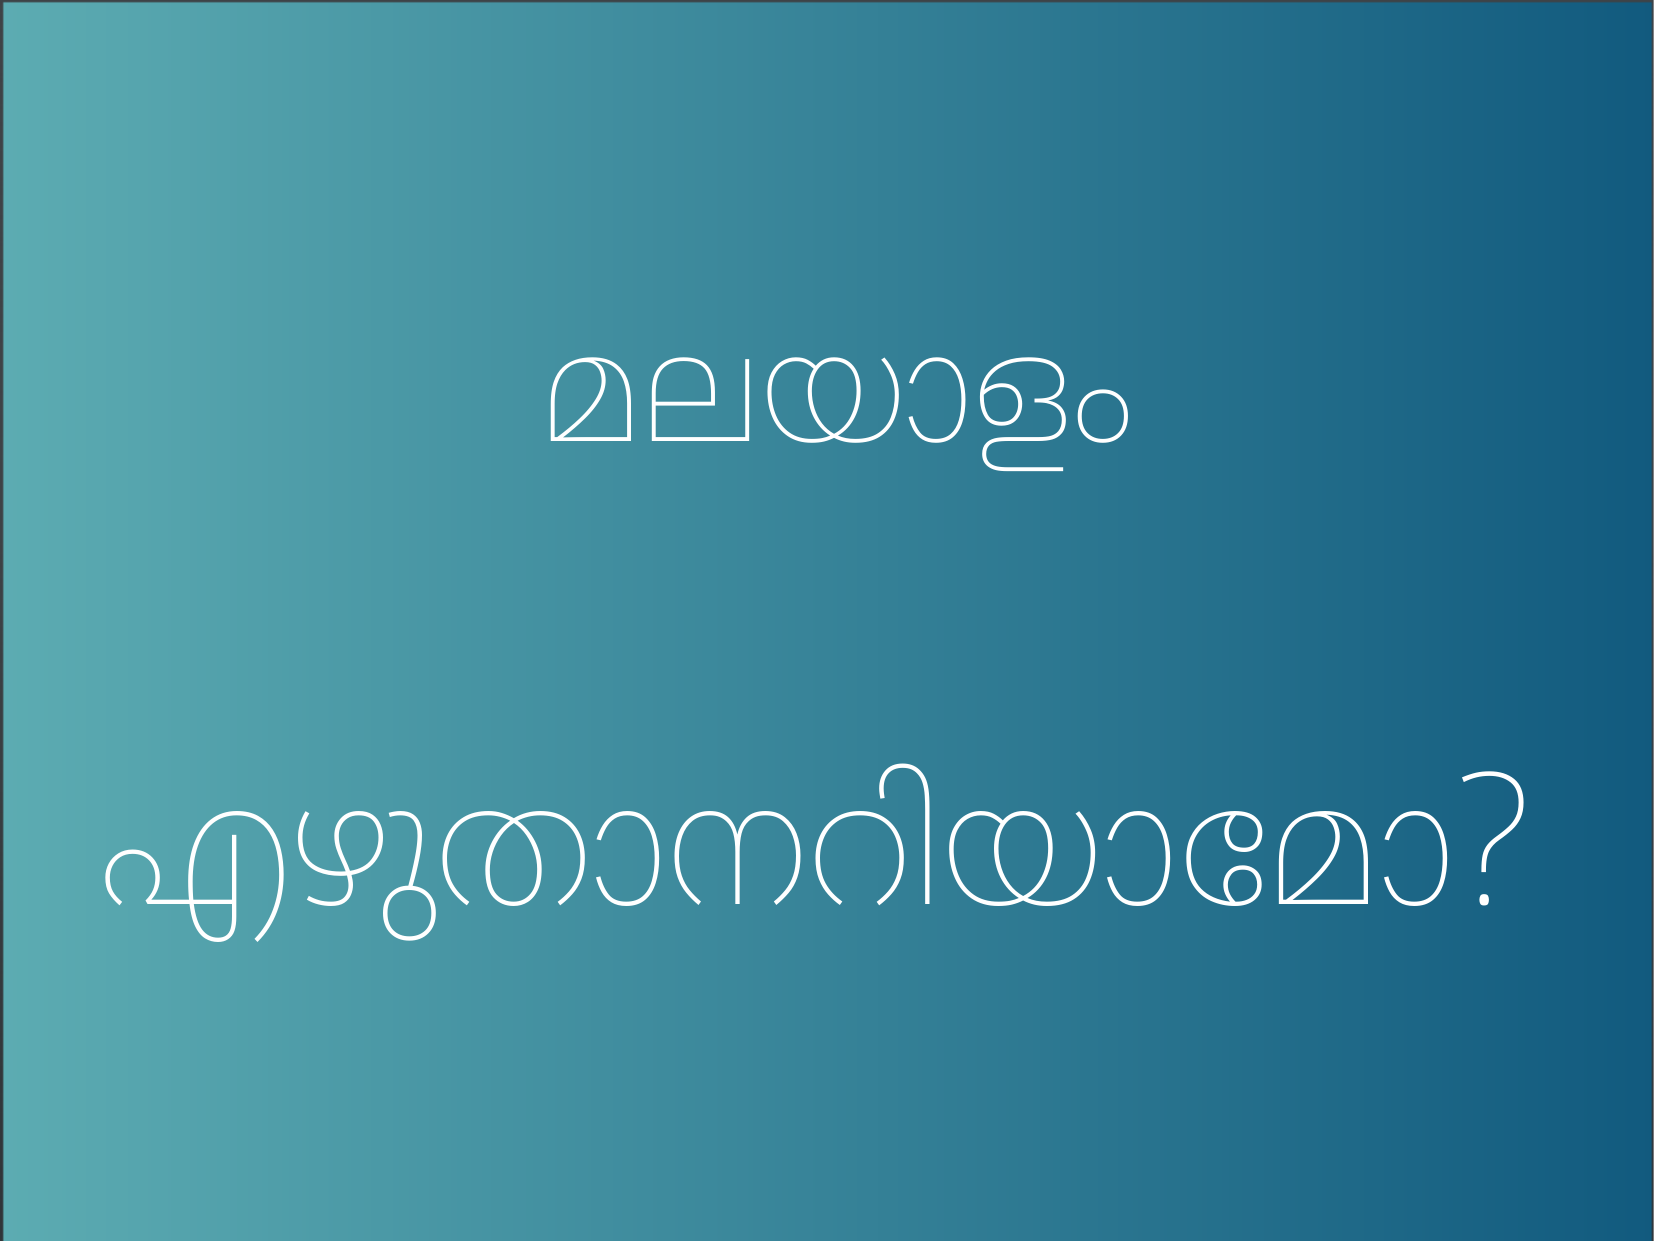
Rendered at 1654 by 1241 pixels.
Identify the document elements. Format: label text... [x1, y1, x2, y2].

picture [0, 0, 1654, 1241]
text_box എഴുതാനറിയാമോ? [70, 502, 1560, 915]
subtitle മലയാളം [70, 106, 1559, 502]
